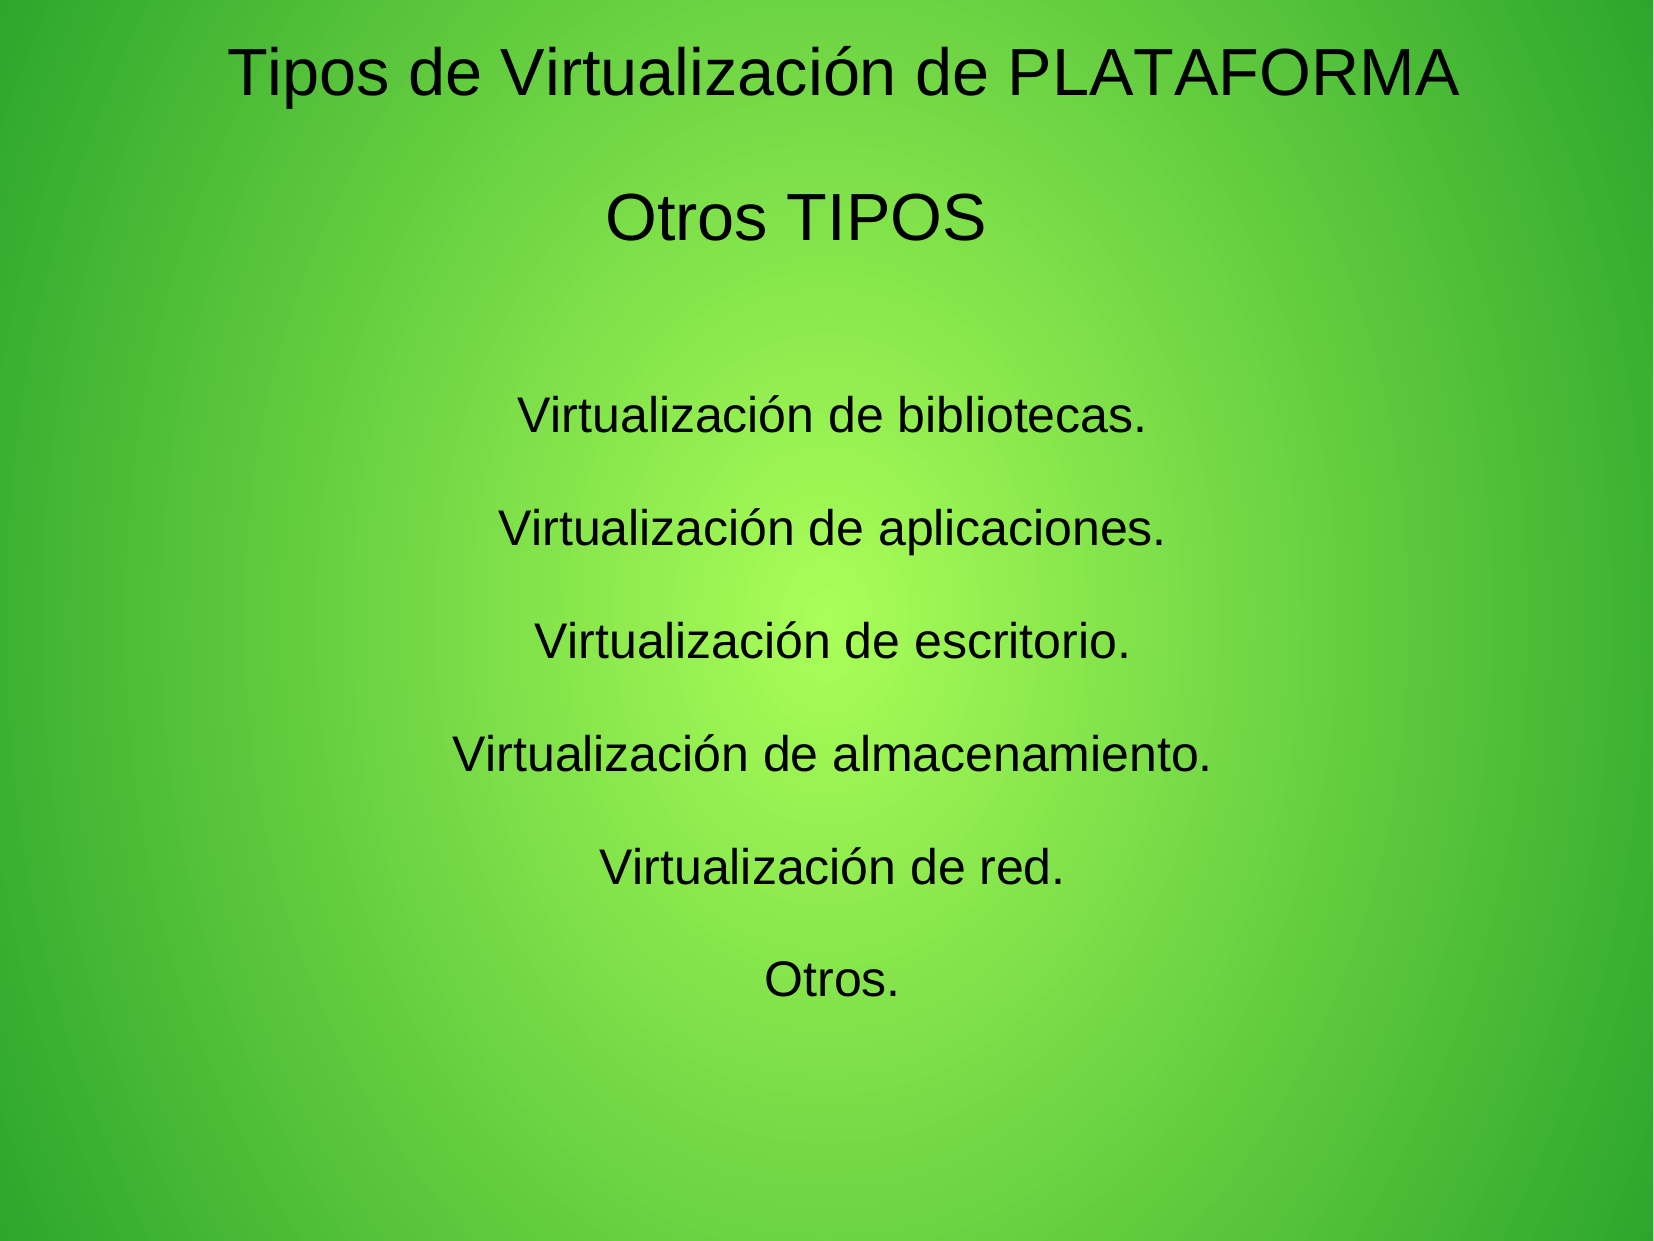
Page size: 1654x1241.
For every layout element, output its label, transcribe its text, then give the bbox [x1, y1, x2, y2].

text_box Tipos de Virtualización de PLATAFORMA [212, 28, 1459, 119]
picture [0, 0, 1654, 1241]
text_box Virtualización de bibliotecas. Virtualización de aplicaciones. Virtualización de escritorio. Virtualización de almacenamiento. Virtualización de red. Otros. [189, 380, 1477, 1016]
text_box Otros TIPOS [590, 172, 1654, 263]
